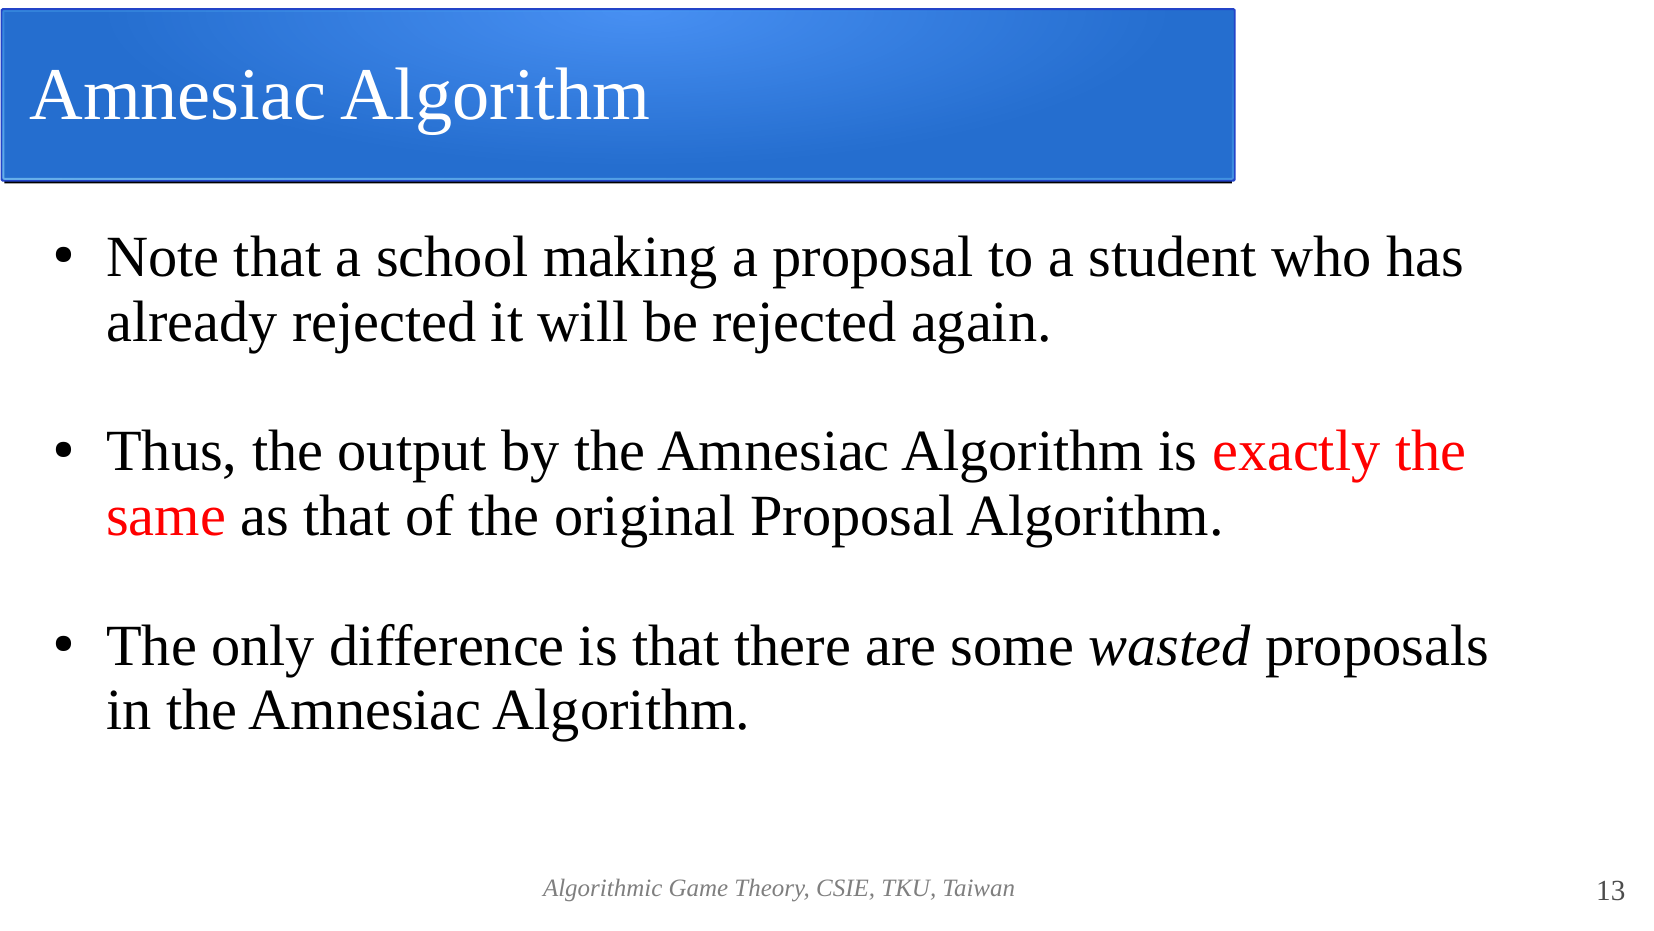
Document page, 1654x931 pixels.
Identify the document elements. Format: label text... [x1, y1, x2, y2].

list Note that a school making a proposal to a student who has already rejected it will be rejected again. Thus, the output by the Amnesiac Algorithm is exactly the same as that of the original Proposal Algorithm. The only difference is that there are some wasted proposals in the Amnesiac Algorithm. [35, 224, 1524, 764]
title Amnesiac Algorithm [29, 17, 1138, 172]
